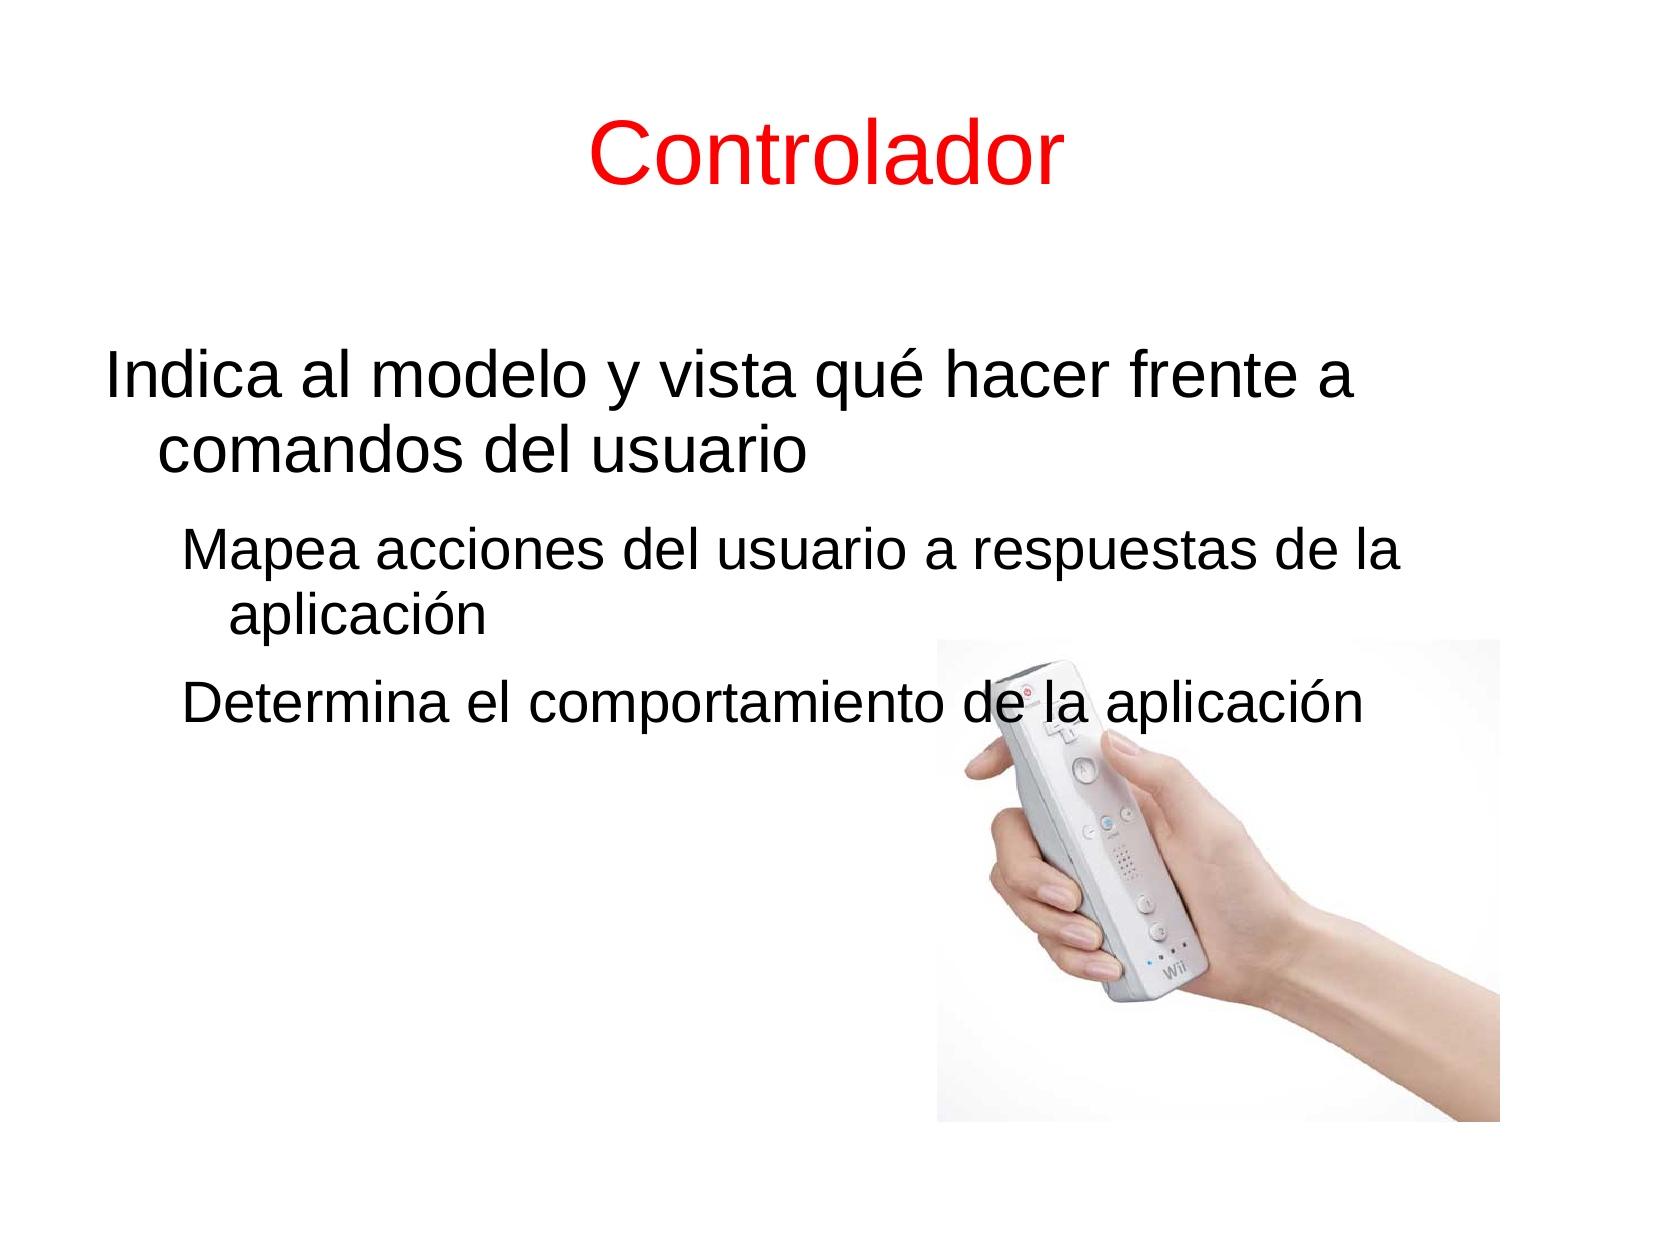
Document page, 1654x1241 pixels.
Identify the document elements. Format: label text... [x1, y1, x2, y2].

list Indica al modelo y vista qué hacer frente a comandos del usuario Mapea acciones del usuario a respuestas de la aplicación Determina el comportamiento de la aplicación [86, 337, 1575, 1142]
title Controlador [82, 49, 1571, 257]
